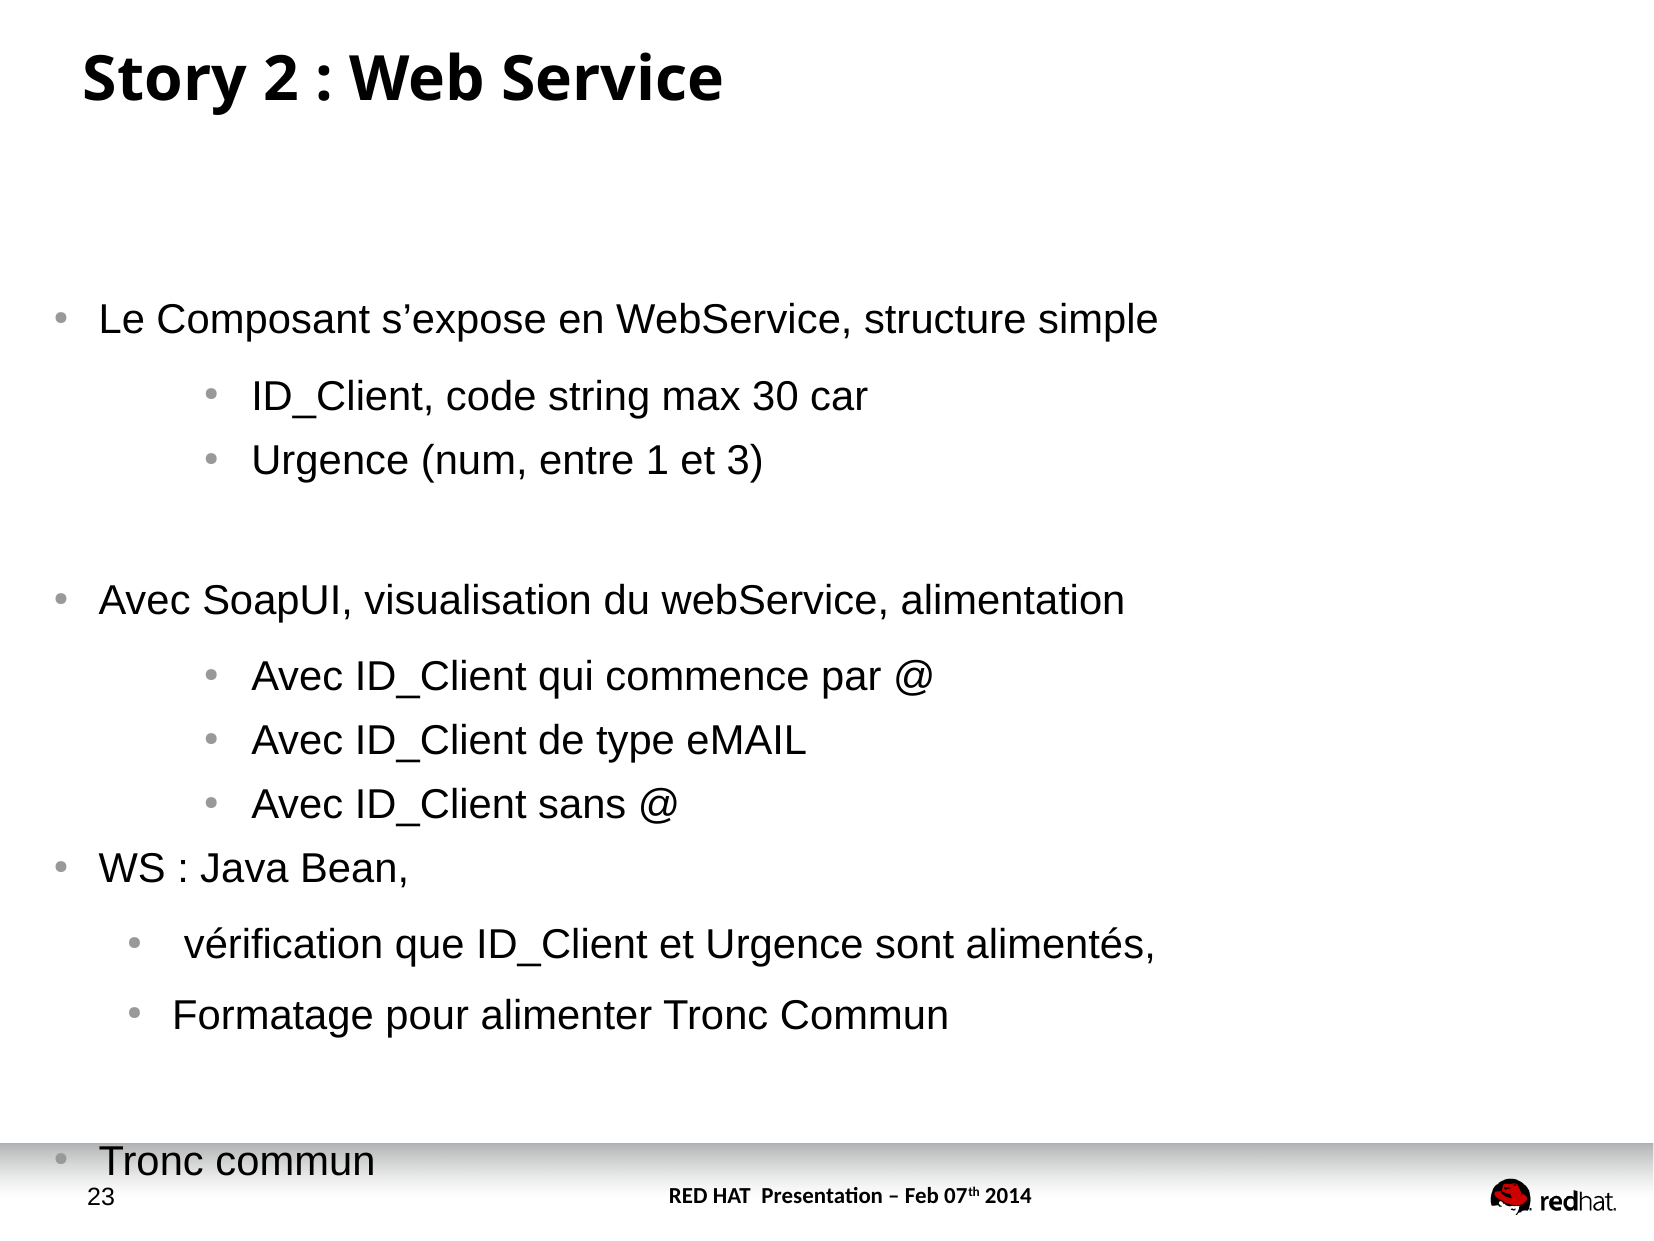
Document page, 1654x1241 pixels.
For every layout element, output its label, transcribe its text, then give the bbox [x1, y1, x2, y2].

picture [0, 1143, 1654, 1241]
title Story 2 : Web Service [82, 0, 1571, 180]
list Le Composant s’expose en WebService, structure simple ID_Client, code string max 30 car Urgence (num, entre 1 et 3) Avec SoapUI, visualisation du webService, alimentation Avec ID_Client qui commence par @ Avec ID_Client de type eMAIL Avec ID_Client sans @ WS : Java Bean, vérification que ID_Client et Urgence sont alimentés, Formatage pour alimenter Tronc Commun Tronc commun [38, 220, 1654, 1184]
